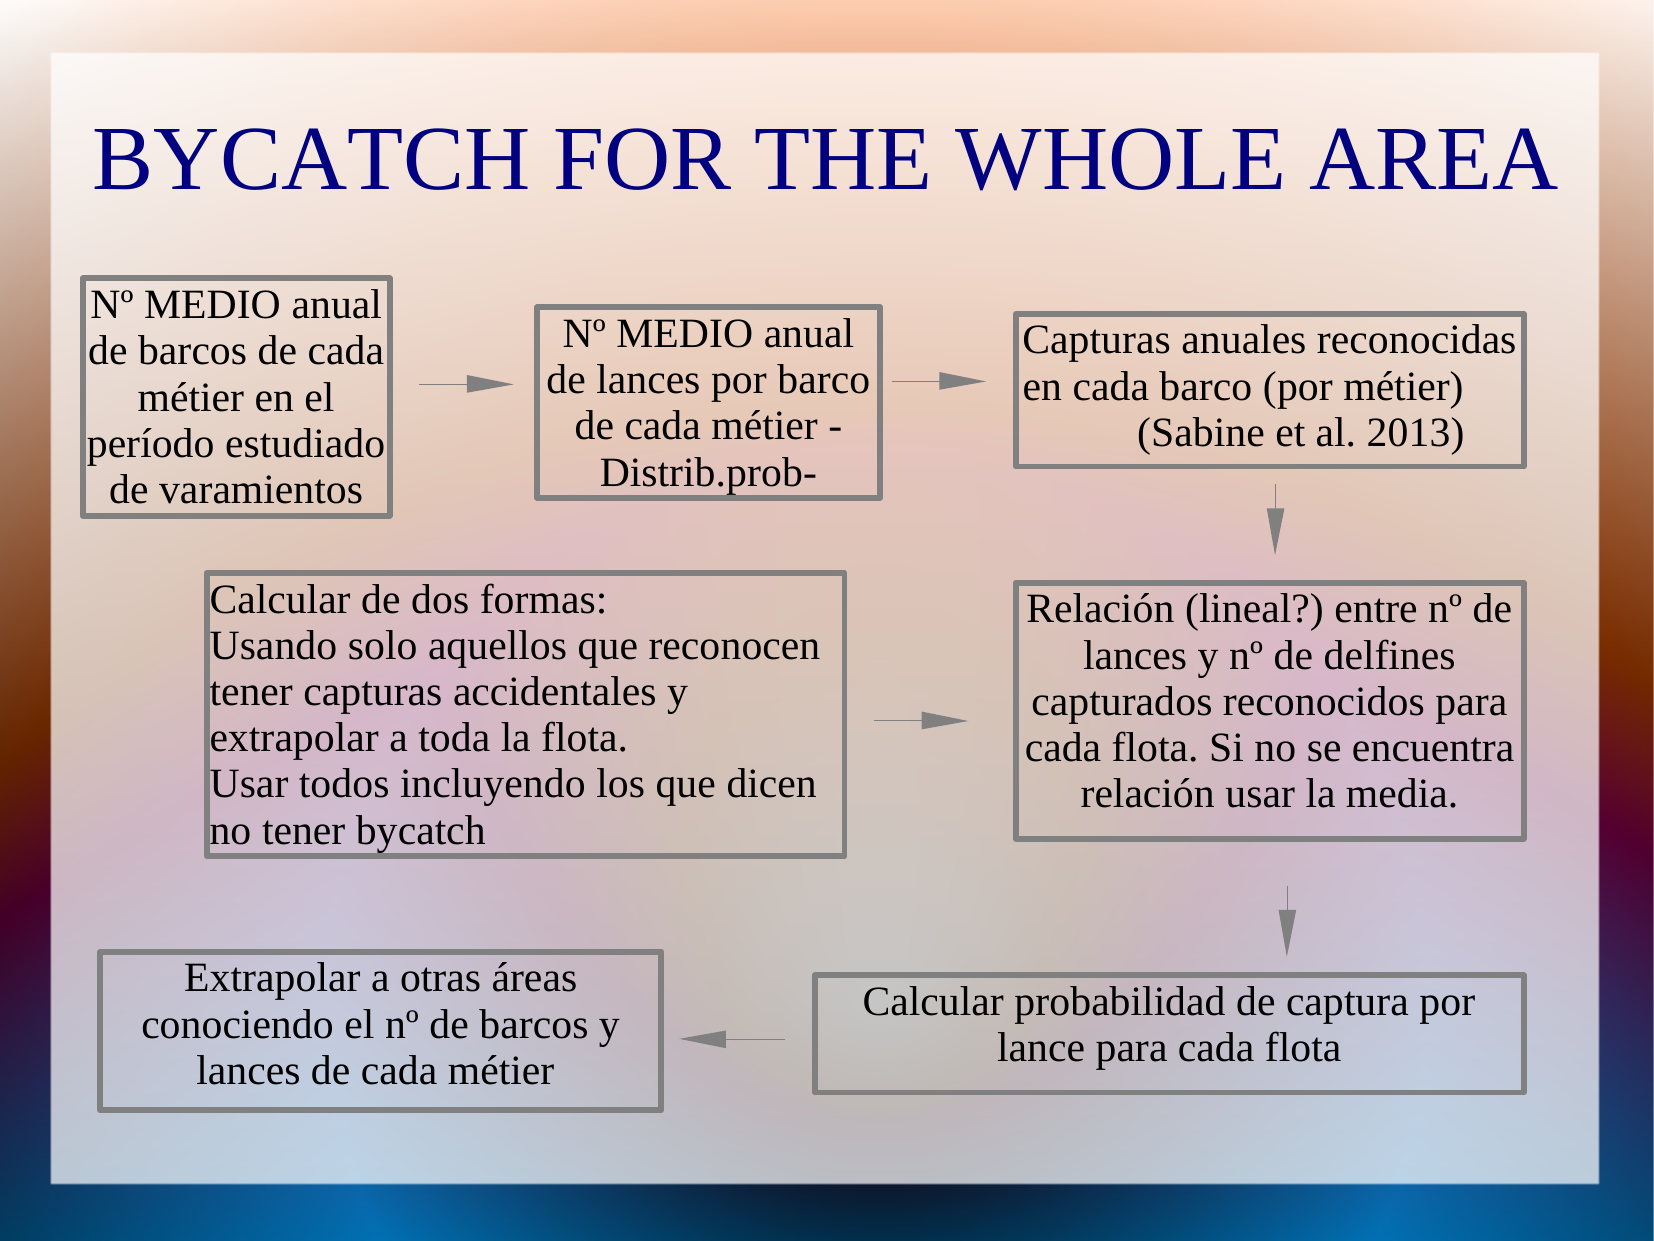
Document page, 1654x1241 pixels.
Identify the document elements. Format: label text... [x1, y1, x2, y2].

title BYCATCH FOR THE WHOLE AREA [82, 55, 1571, 263]
list Relación (lineal?) entre nº de lances y nº de delfines capturados reconocidos para cada flota. Si no se encuentra relación usar la media. [1015, 582, 1524, 839]
picture [0, 0, 1654, 1241]
list Nº MEDIO anual de lances por barco de cada métier -Distrib.prob- [537, 307, 880, 499]
list Capturas anuales reconocidas en cada barco (por métier) (Sabine et al. 2013) [1015, 313, 1524, 467]
list Extrapolar a otras áreas conociendo el nº de barcos y lances de cada métier [100, 951, 662, 1111]
list Calcular de dos formas: Usando solo aquellos que reconocen tener capturas accidentales y extrapolar a toda la flota. Usar todos incluyendo los que dicen no tener bycatch [206, 572, 845, 857]
list Calcular probabilidad de captura por lance para cada flota [814, 975, 1524, 1093]
list Nº MEDIO anual de barcos de cada métier en el período estudiado de varamientos [82, 278, 390, 516]
